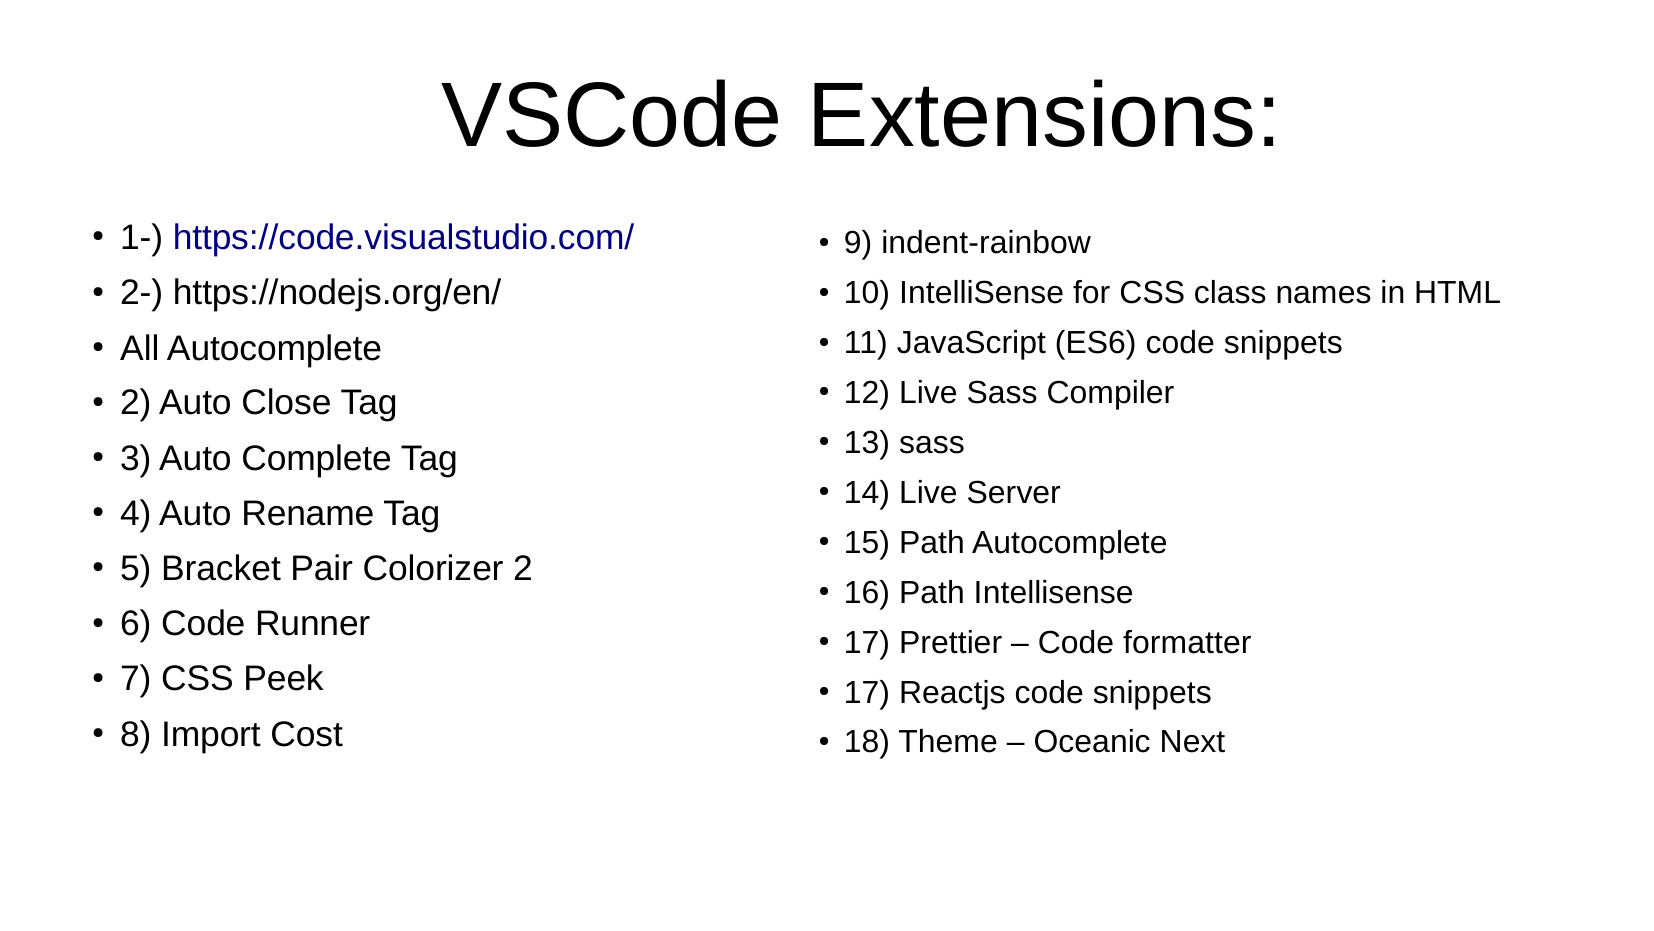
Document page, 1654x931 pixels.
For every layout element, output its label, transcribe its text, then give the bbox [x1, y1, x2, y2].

list 9) indent-rainbow 10) IntelliSense for CSS class names in HTML 11) JavaScript (ES6) code snippets 12) Live Sass Compiler 13) sass 14) Live Server 15) Path Autocomplete 16) Path Intellisense 17) Prettier – Code formatter 17) Reactjs code snippets 18) Theme – Oceanic Next [810, 225, 1591, 765]
list 1-) https://code.visualstudio.com/ 2-) https://nodejs.org/en/ All Autocomplete 2) Auto Close Tag 3) Auto Complete Tag 4) Auto Rename Tag 5) Bracket Pair Colorizer 2 6) Code Runner 7) CSS Peek 8) Import Cost [82, 217, 781, 758]
title VSCode Extensions: [82, 37, 1571, 193]
